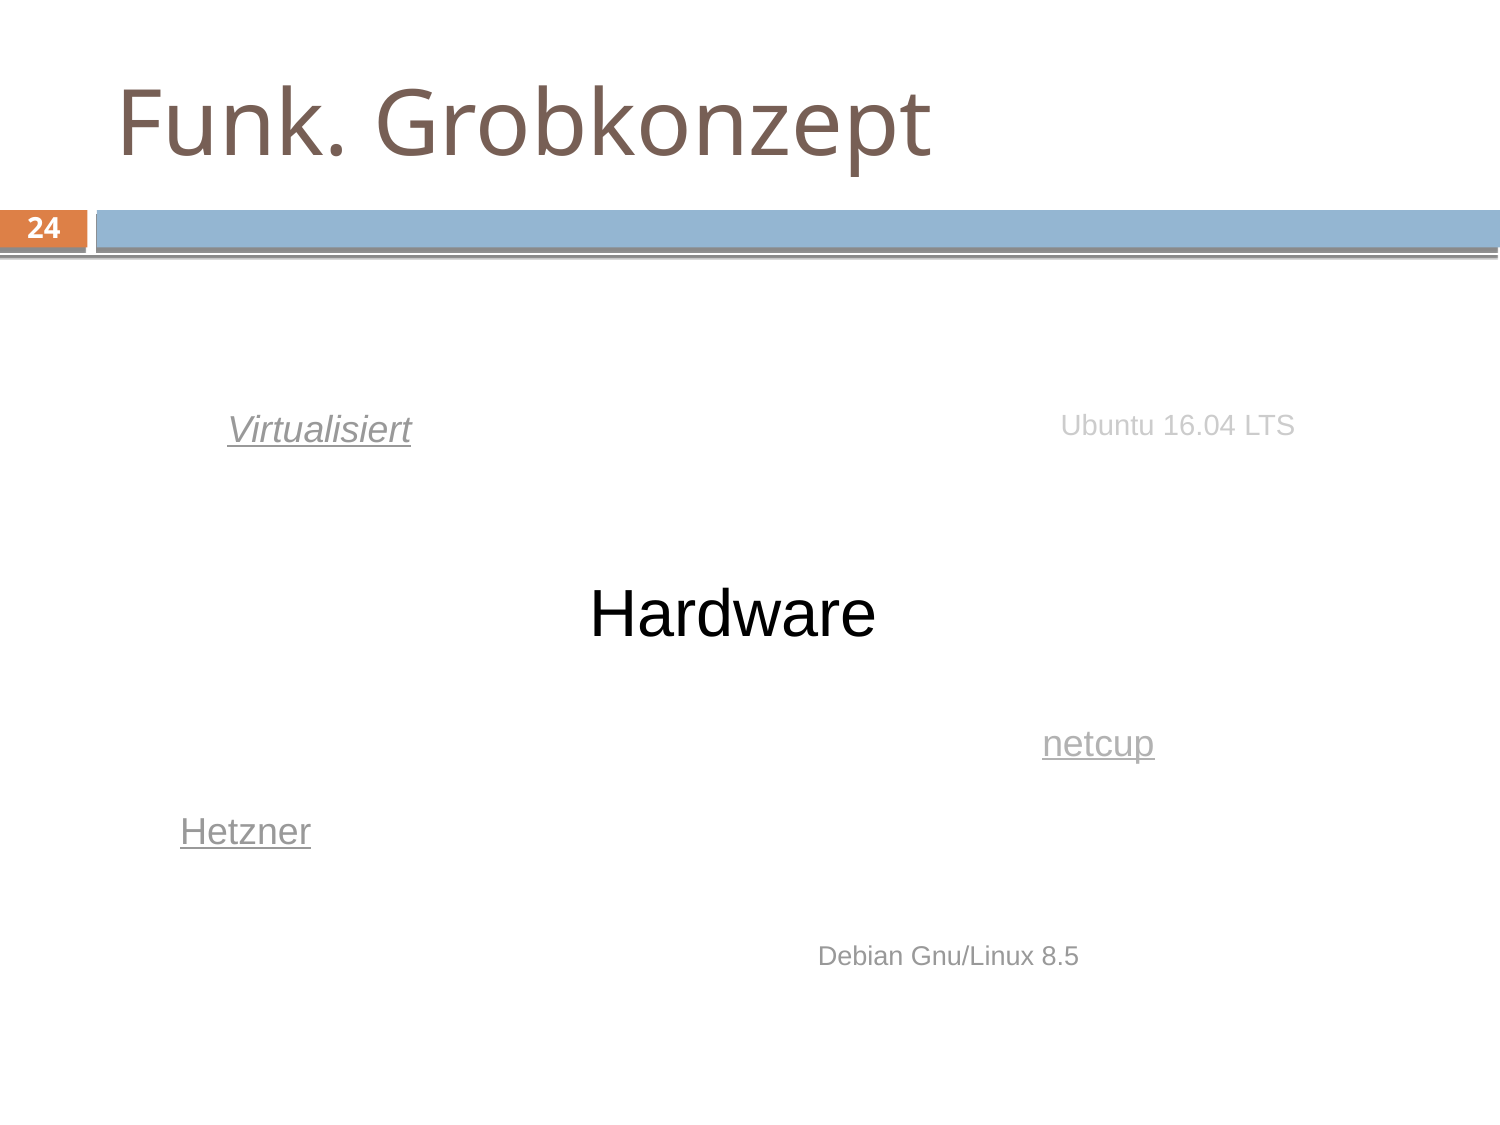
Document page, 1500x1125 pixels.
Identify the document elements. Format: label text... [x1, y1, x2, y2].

text_box Virtualisiert [212, 401, 427, 459]
title Funk. Grobkonzept [100, 37, 1438, 200]
text_box netcup [1027, 714, 1241, 772]
subtitle Hardware [47, 274, 1385, 1028]
text_box Ubuntu 16.04 LTS [1045, 401, 1312, 450]
text_box Hetzner [165, 803, 326, 860]
text_box Debian Gnu/Linux 8.5 [803, 933, 1094, 979]
